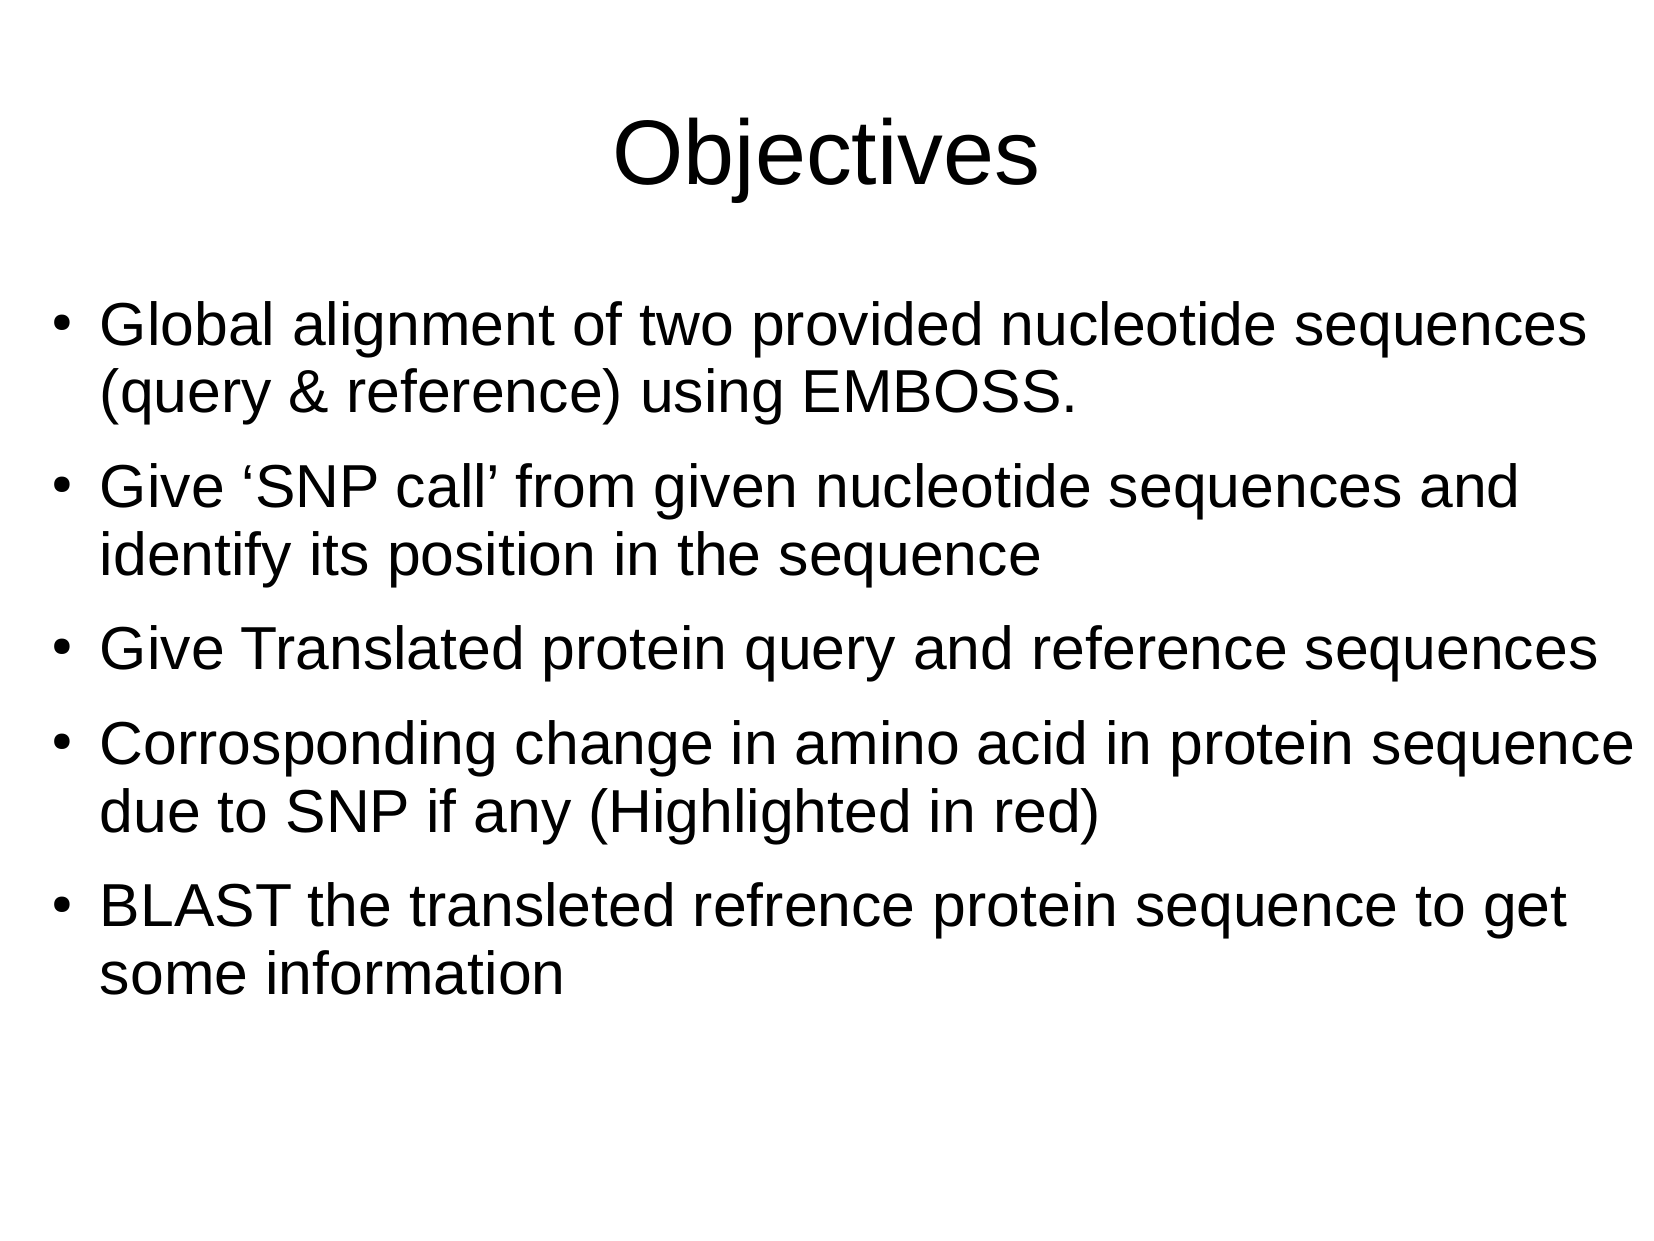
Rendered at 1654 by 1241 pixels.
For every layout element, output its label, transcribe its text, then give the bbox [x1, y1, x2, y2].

list Global alignment of two provided nucleotide sequences (query & reference) using EMBOSS. Give ‘SNP call’ from given nucleotide sequences and identify its position in the sequence Give Translated protein query and reference sequences Corrosponding change in amino acid in protein sequence due to SNP if any (Highlighted in red) BLAST the transleted refrence protein sequence to get some information [35, 290, 1654, 1010]
title Objectives [82, 49, 1571, 257]
